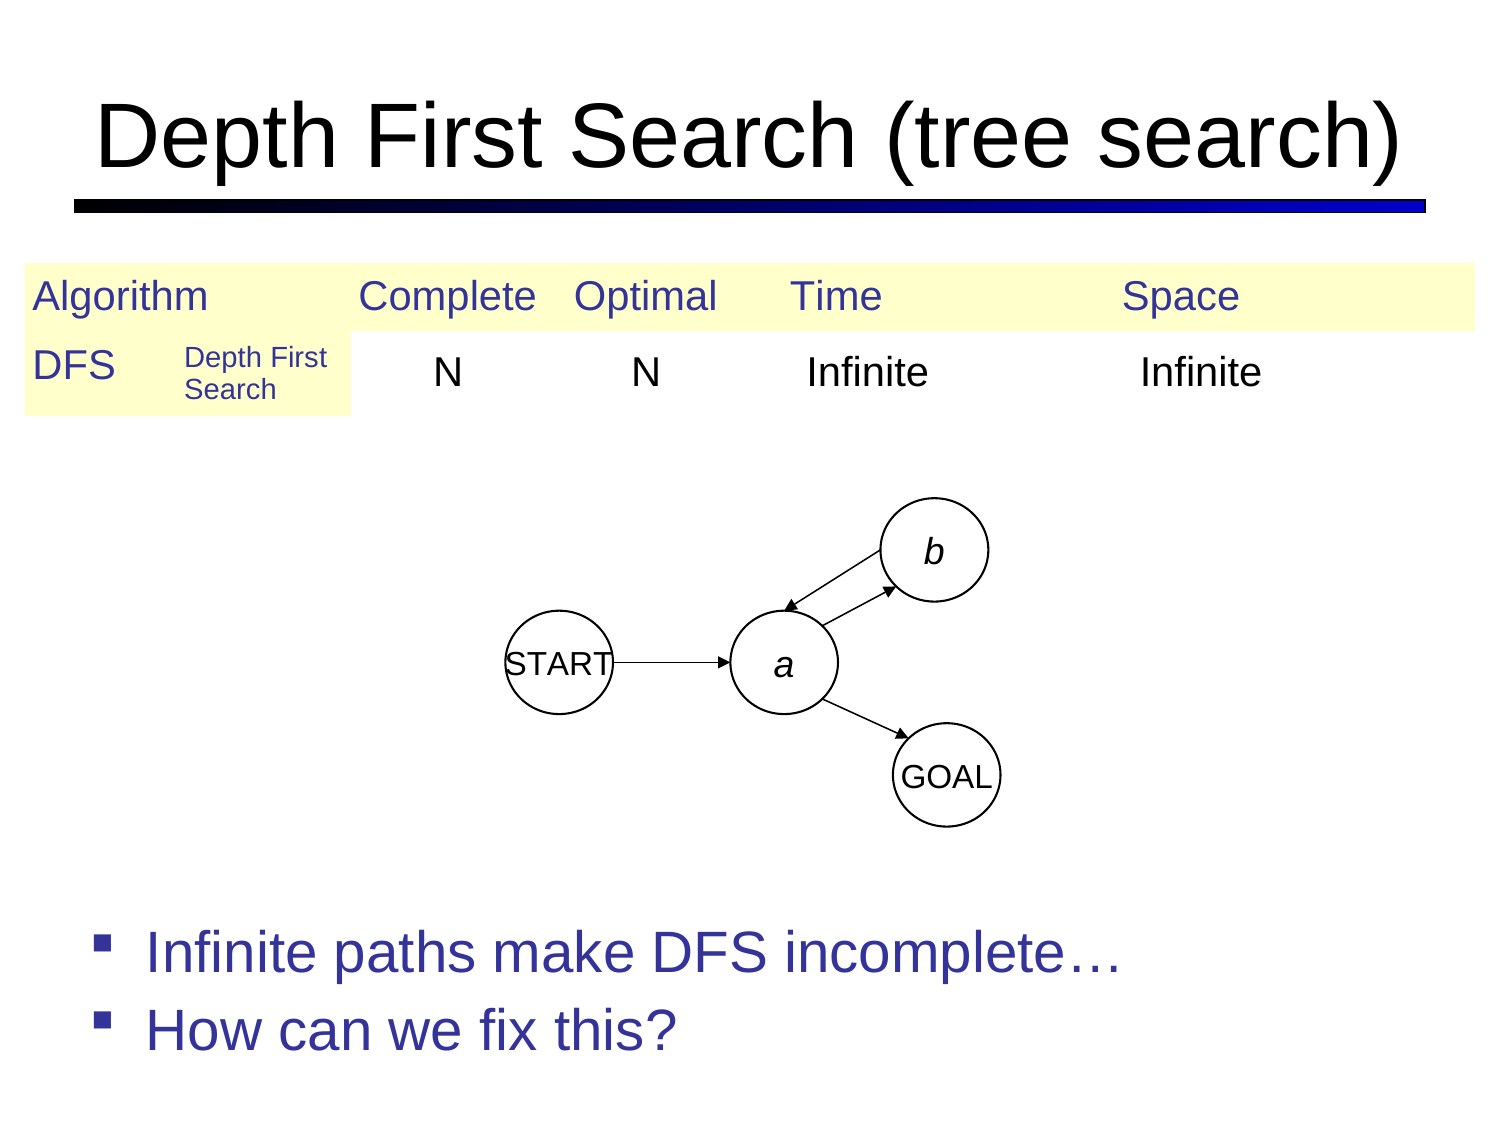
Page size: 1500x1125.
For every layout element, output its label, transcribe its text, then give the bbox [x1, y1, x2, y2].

text_box a [730, 610, 838, 715]
table_cell N [351, 331, 566, 416]
text_box GOAL [892, 723, 1001, 827]
text_box Depth First Search (tree search) [75, 37, 1426, 225]
table_cell O(LMAX) [1114, 331, 1475, 416]
text_box b [880, 498, 989, 602]
table_header Space [1114, 263, 1475, 331]
table_header Complete [351, 263, 566, 331]
table_cell DFS [25, 331, 177, 416]
table_header Optimal [566, 263, 783, 331]
text_box Infinite [1125, 337, 1351, 403]
text_box N [616, 337, 717, 403]
text_box N [418, 337, 519, 403]
text_box Infinite [791, 337, 1017, 403]
table_cell N [566, 331, 783, 416]
text_box START [505, 610, 613, 715]
text_box Infinite paths make DFS incomplete… How can we fix this? [75, 914, 1426, 1084]
table_cell O(BLMAX) [783, 331, 1114, 416]
table_header Time [783, 263, 1114, 331]
table_header Algorithm [25, 263, 351, 331]
table_cell Depth First Search [177, 331, 351, 416]
